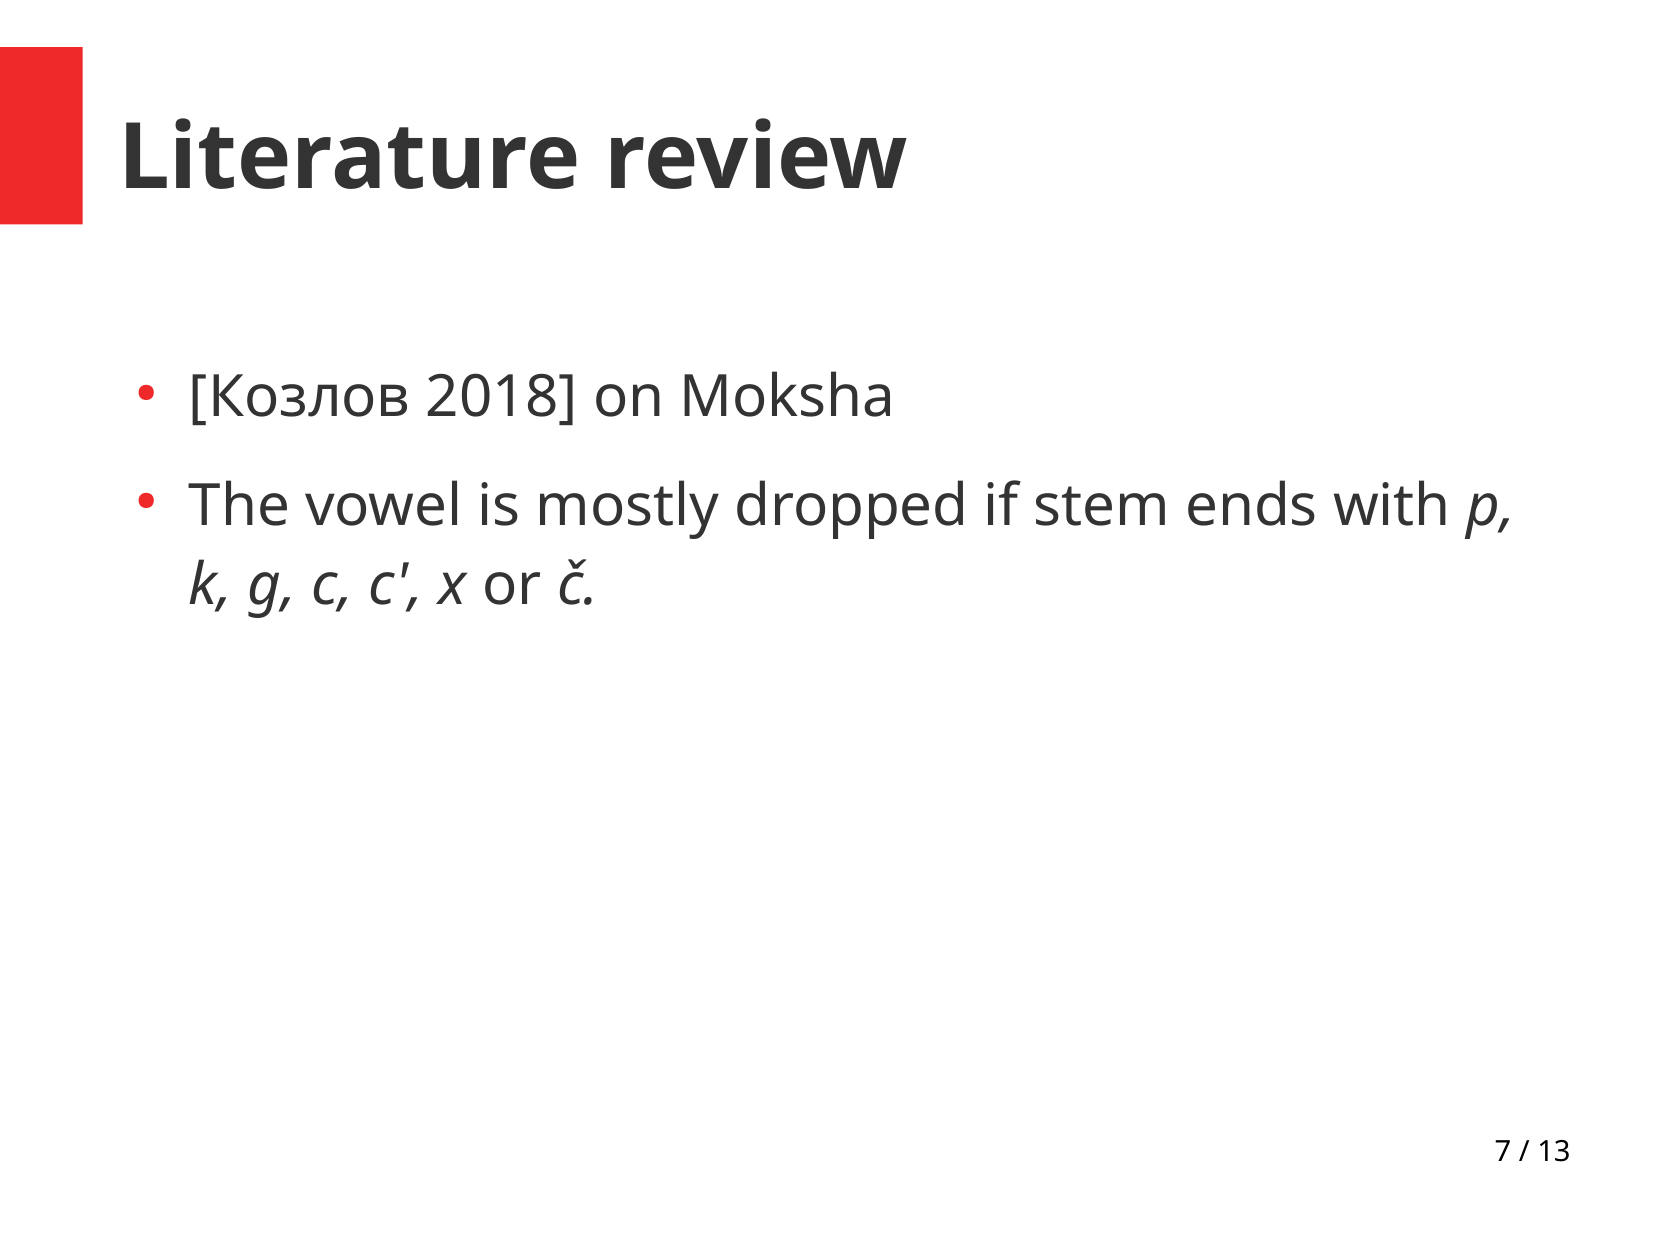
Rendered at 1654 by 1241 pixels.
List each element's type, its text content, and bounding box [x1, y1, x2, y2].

list [Козлов 2018] on Moksha The vowel is mostly dropped if stem ends with p, k, g, c, c', x or č. [118, 354, 1536, 1074]
title Literature review [118, 49, 1571, 257]
